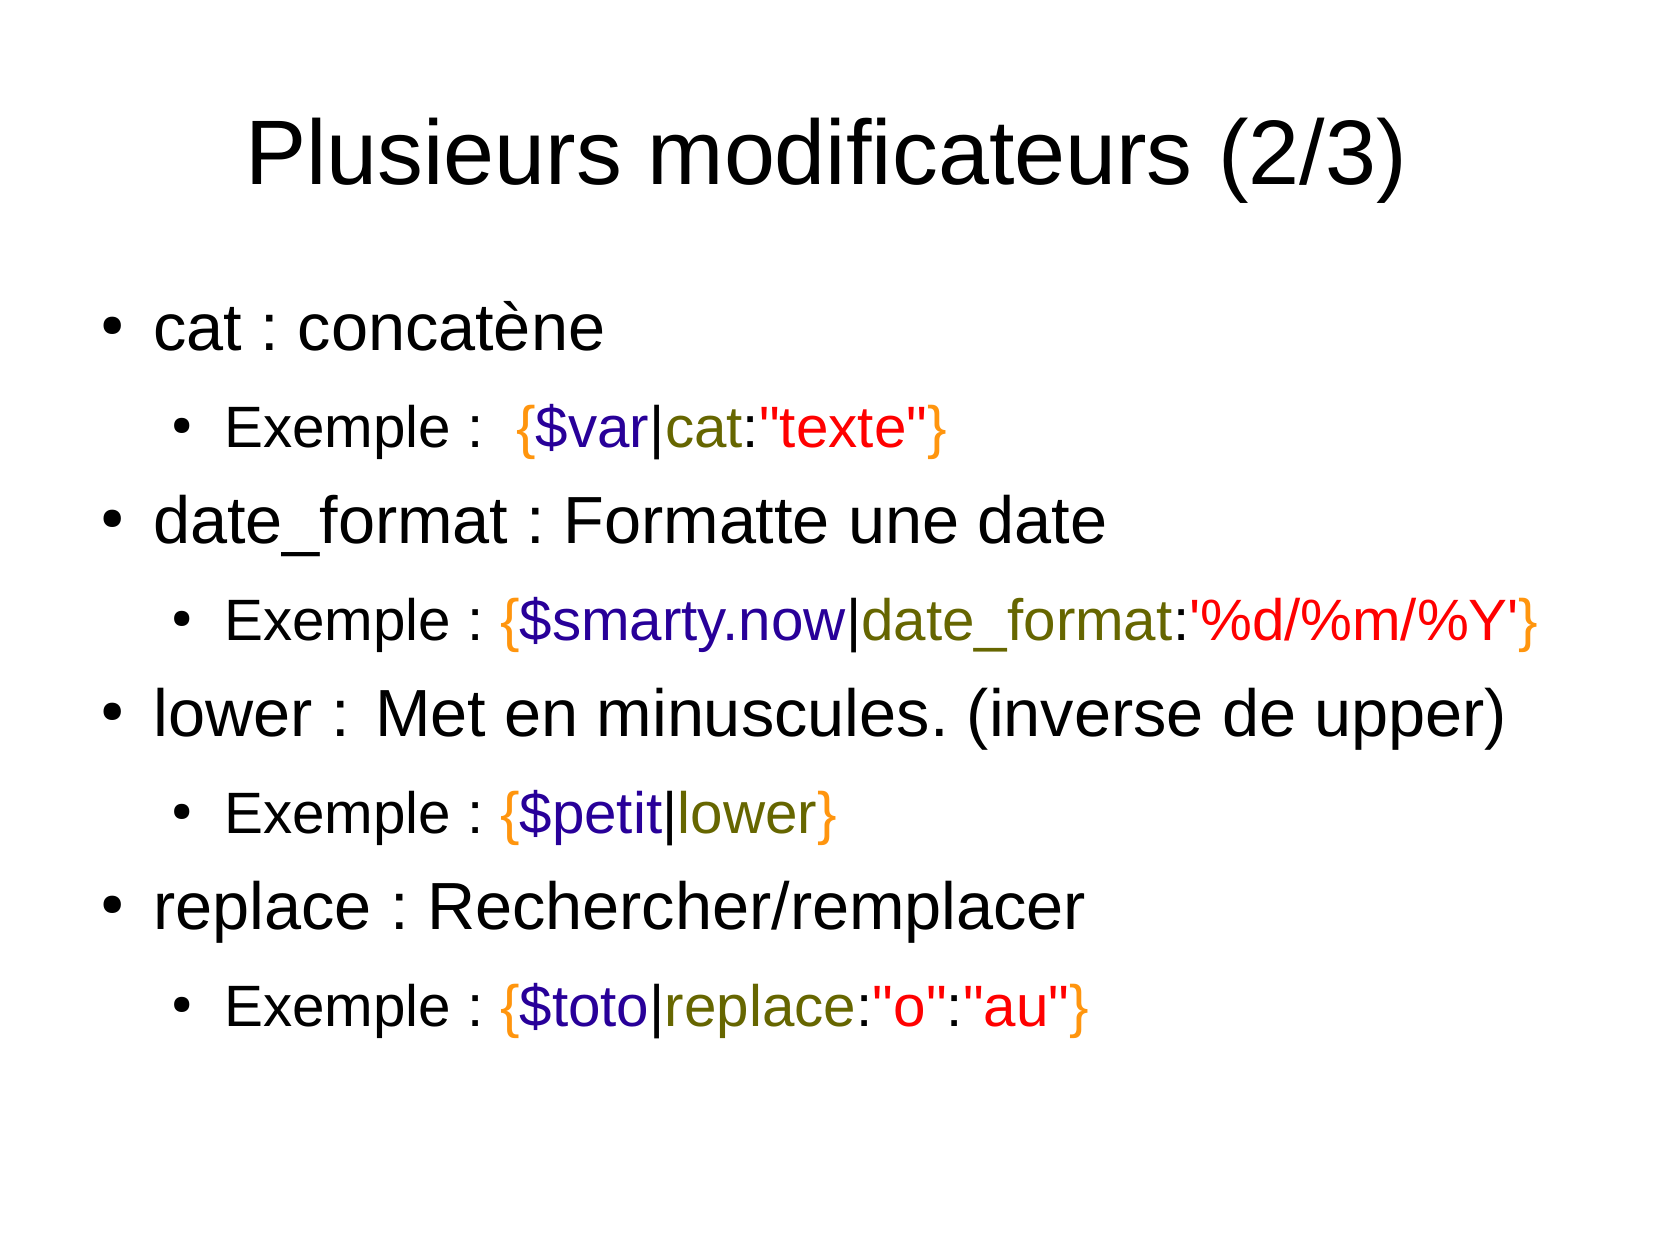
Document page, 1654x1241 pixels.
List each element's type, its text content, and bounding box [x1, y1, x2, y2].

title Plusieurs modificateurs (2/3) [82, 49, 1571, 257]
list cat : concatène Exemple : {$var|cat:"texte"} date_format : Formatte une date Exemple : {$smarty.now|date_format:'%d/%m/%Y'} lower : Met en minuscules. (inverse de upper) Exemple : {$petit|lower} replace : Rechercher/remplacer Exemple : {$toto|replace:"o":"au"} [82, 290, 1571, 1094]
